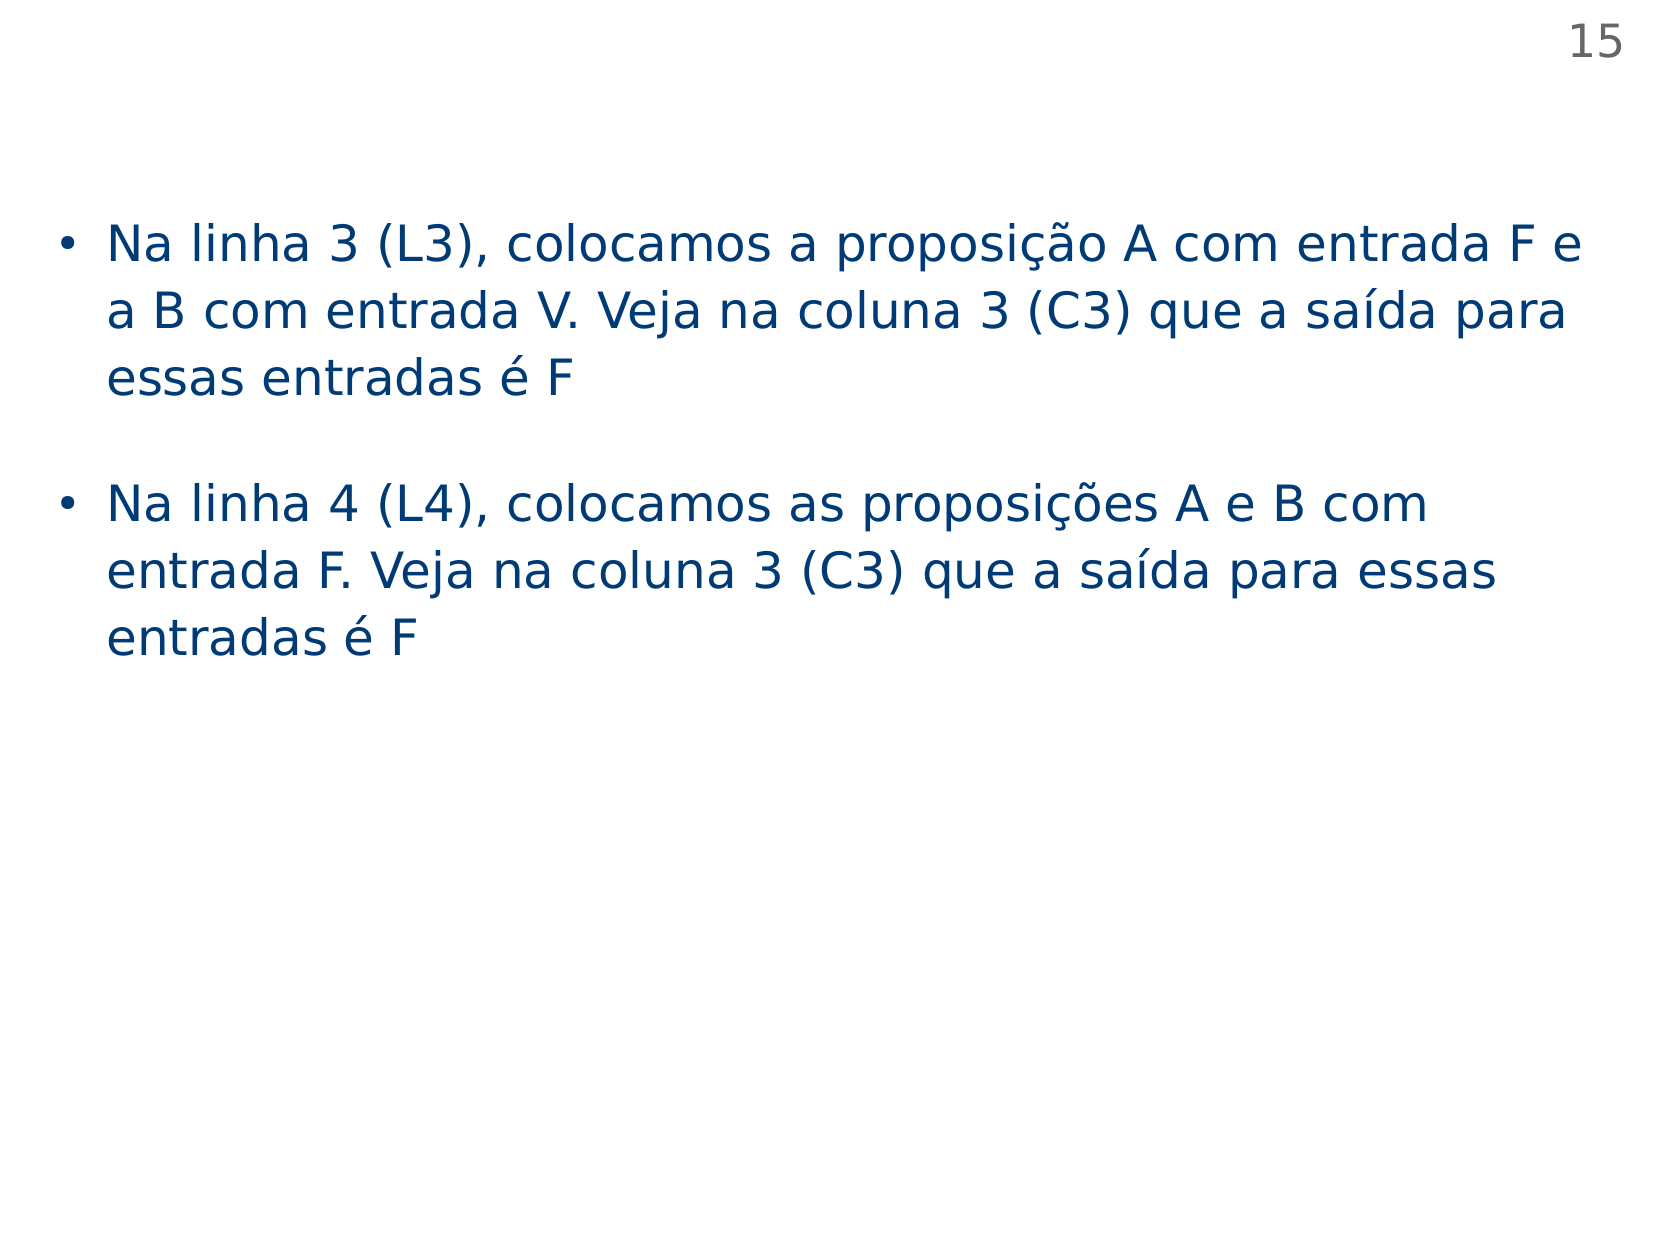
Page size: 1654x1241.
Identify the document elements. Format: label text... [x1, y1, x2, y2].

list Na linha 3 (L3), colocamos a proposição A com entrada F e a B com entrada V. Veja na coluna 3 (C3) que a saída para essas entradas é F Na linha 4 (L4), colocamos as proposições A e B com entrada F. Veja na coluna 3 (C3) que a saída para essas entradas é F [59, 206, 1625, 1211]
